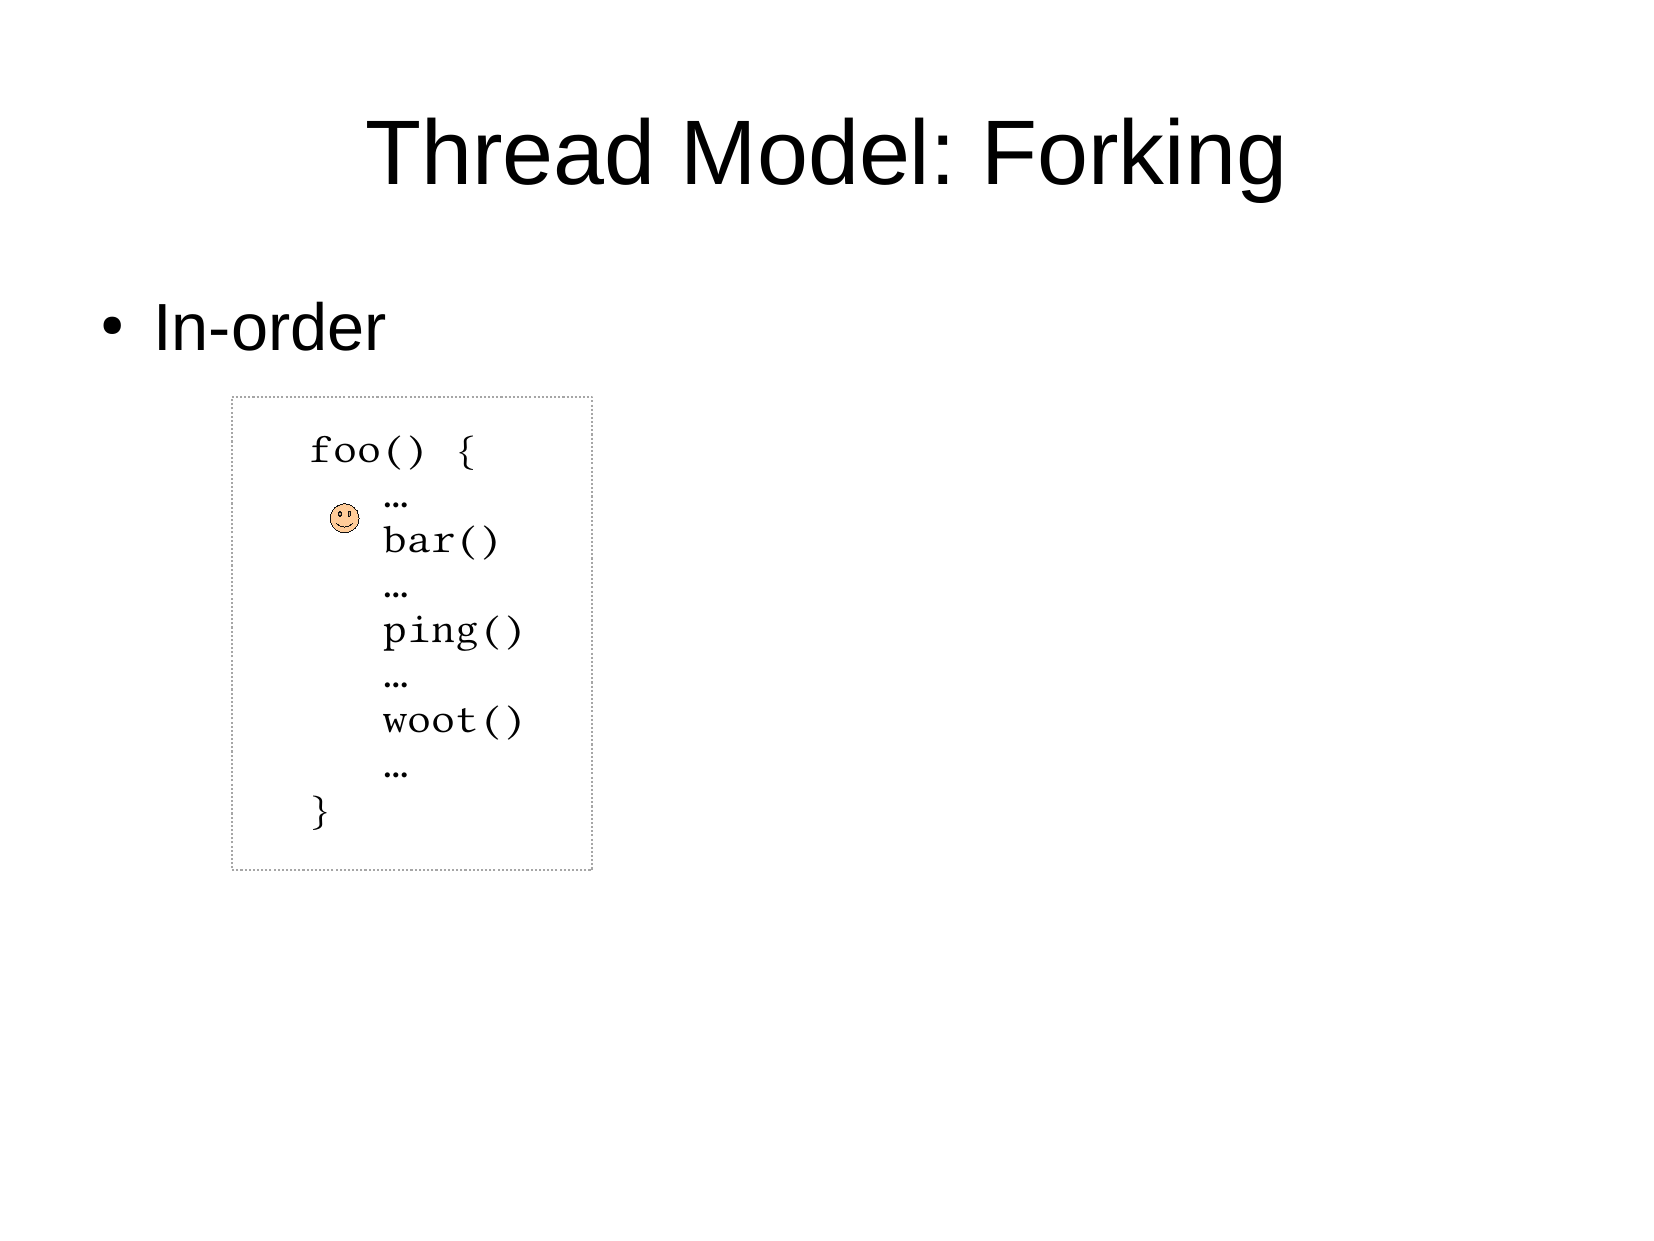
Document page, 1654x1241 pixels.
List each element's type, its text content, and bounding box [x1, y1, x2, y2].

list In-order [82, 290, 1571, 1010]
text_box foo() { … bar() … ping() … woot() … } [294, 417, 574, 838]
title Thread Model: Forking [82, 49, 1571, 257]
text_box [330, 503, 360, 533]
